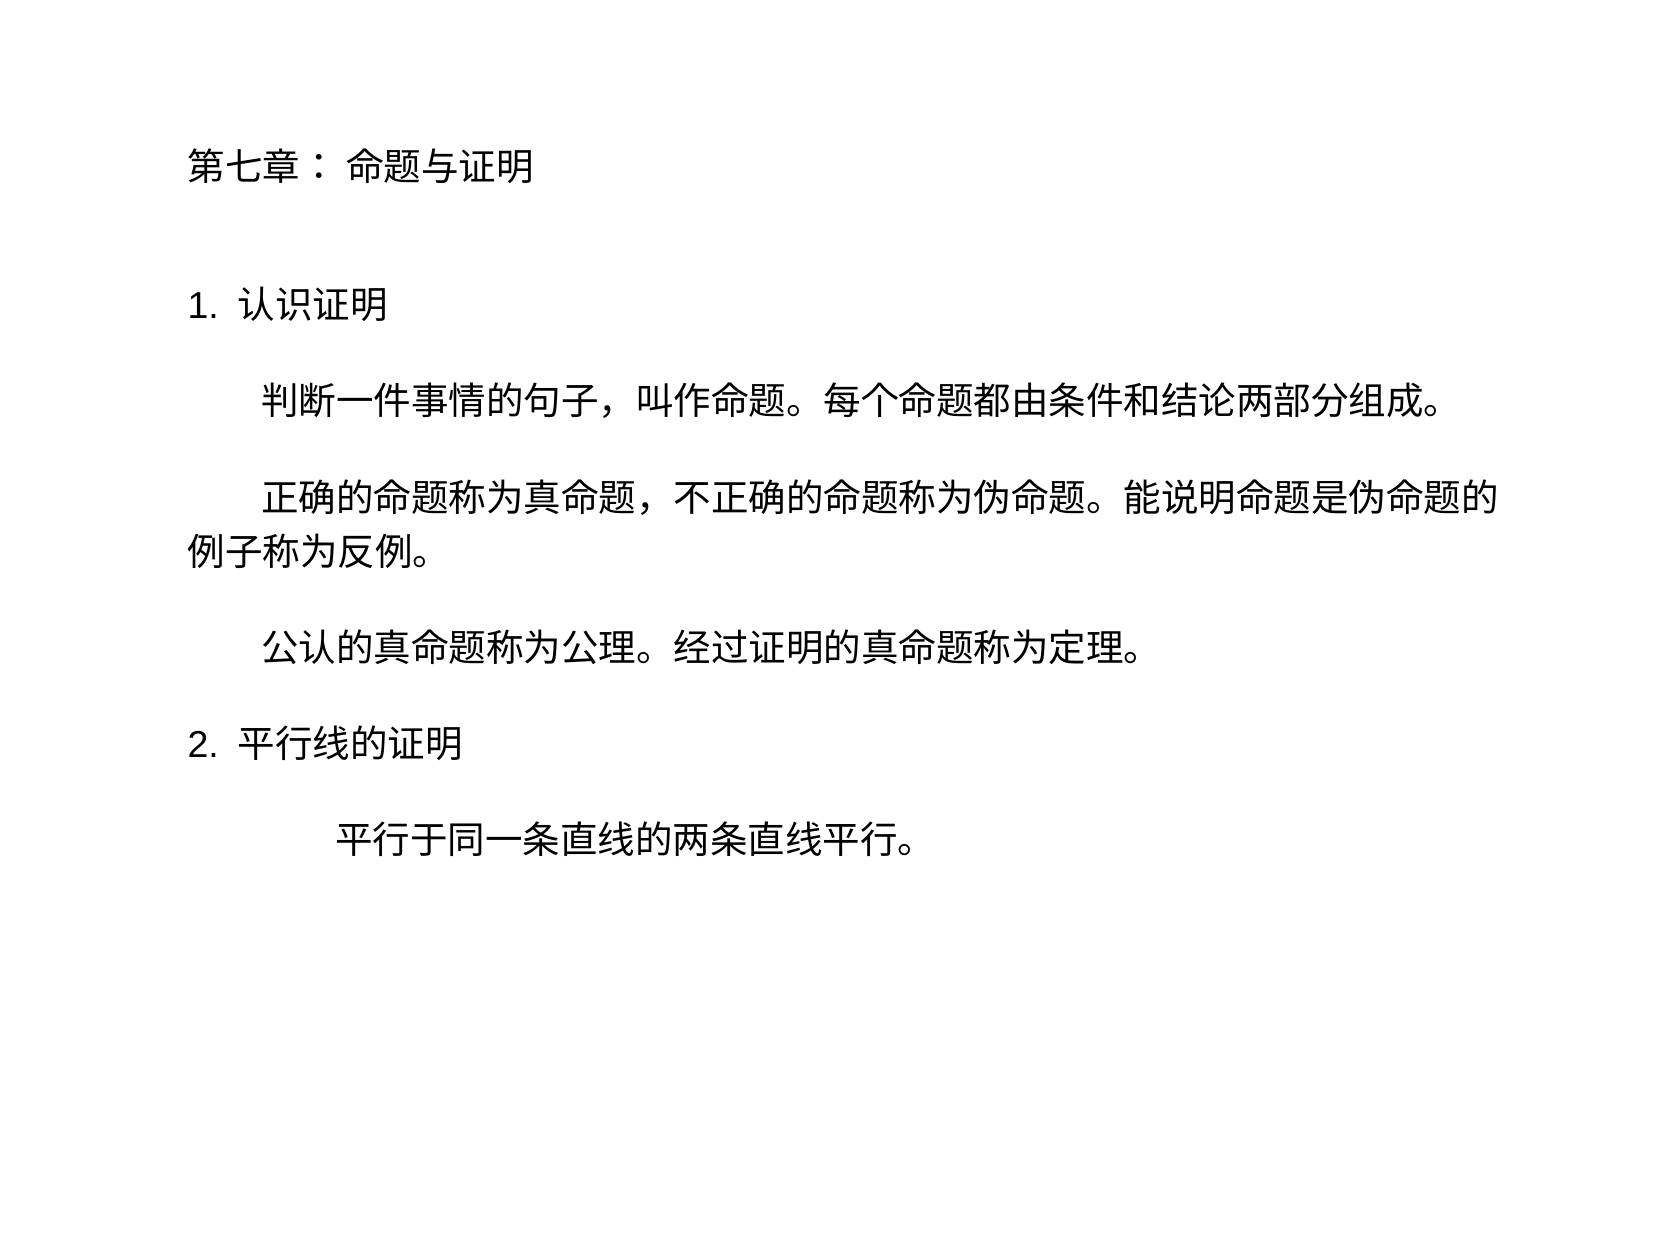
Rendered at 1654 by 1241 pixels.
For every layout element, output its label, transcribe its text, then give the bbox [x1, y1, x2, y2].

text_box 第七章： 命题与证明 1. 认识证明 判断一件事情的句子，叫作命题。每个命题都由条件和结论两部分组成。 正确的命题称为真命题，不正确的命题称为伪命题。能说明命题是伪命题的例子称为反例。 公认的真命题称为公理。经过证明的真命题称为定理。 2. 平行线的证明 平行于同一条直线的两条直线平行。 [172, 129, 1536, 1154]
chart [772, 593, 891, 653]
